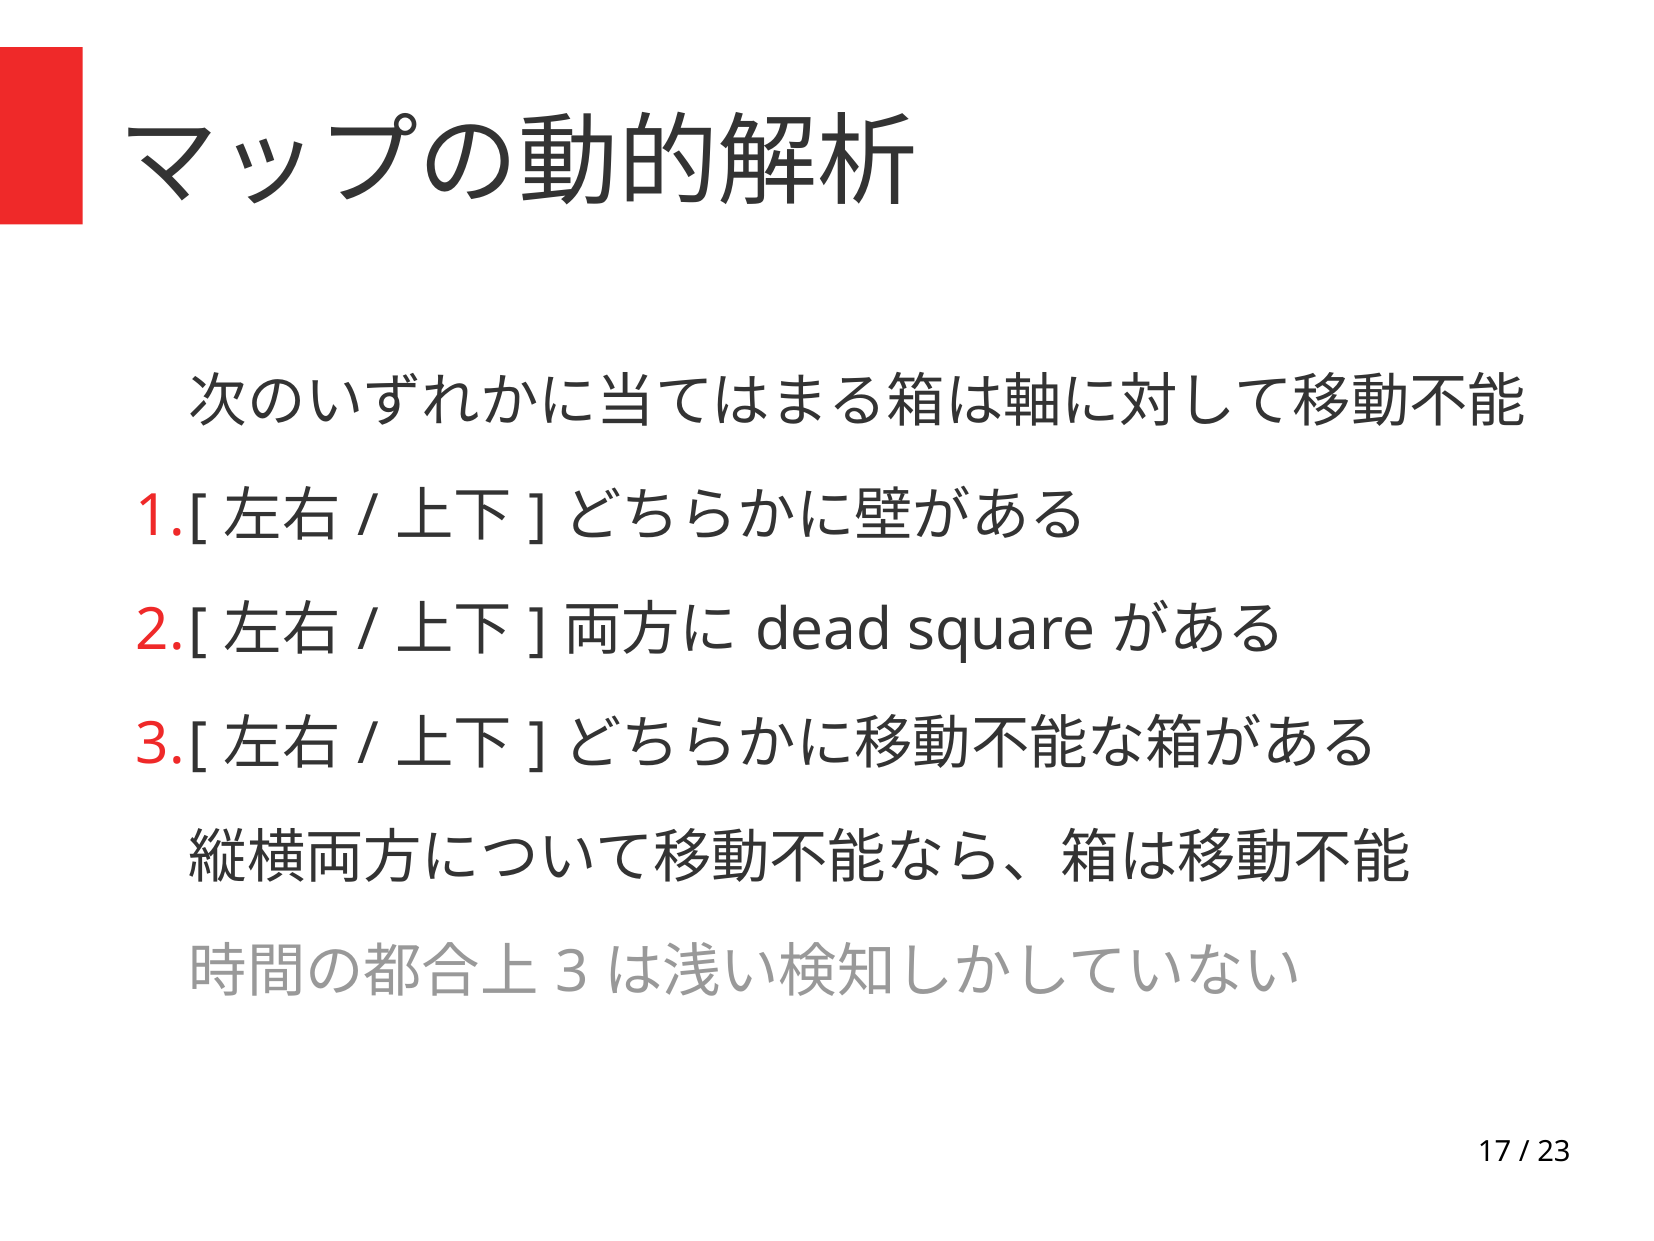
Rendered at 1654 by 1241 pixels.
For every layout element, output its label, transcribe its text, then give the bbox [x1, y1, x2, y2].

list 次のいずれかに当てはまる箱は軸に対して移動不能 [左右/上下]どちらかに壁がある [左右/上下]両方にdead squareがある [左右/上下]どちらかに移動不能な箱がある 縦横両方について移動不能なら、箱は移動不能 時間の都合上3は浅い検知しかしていない [118, 354, 1536, 1074]
title マップの動的解析 [118, 49, 1571, 257]
